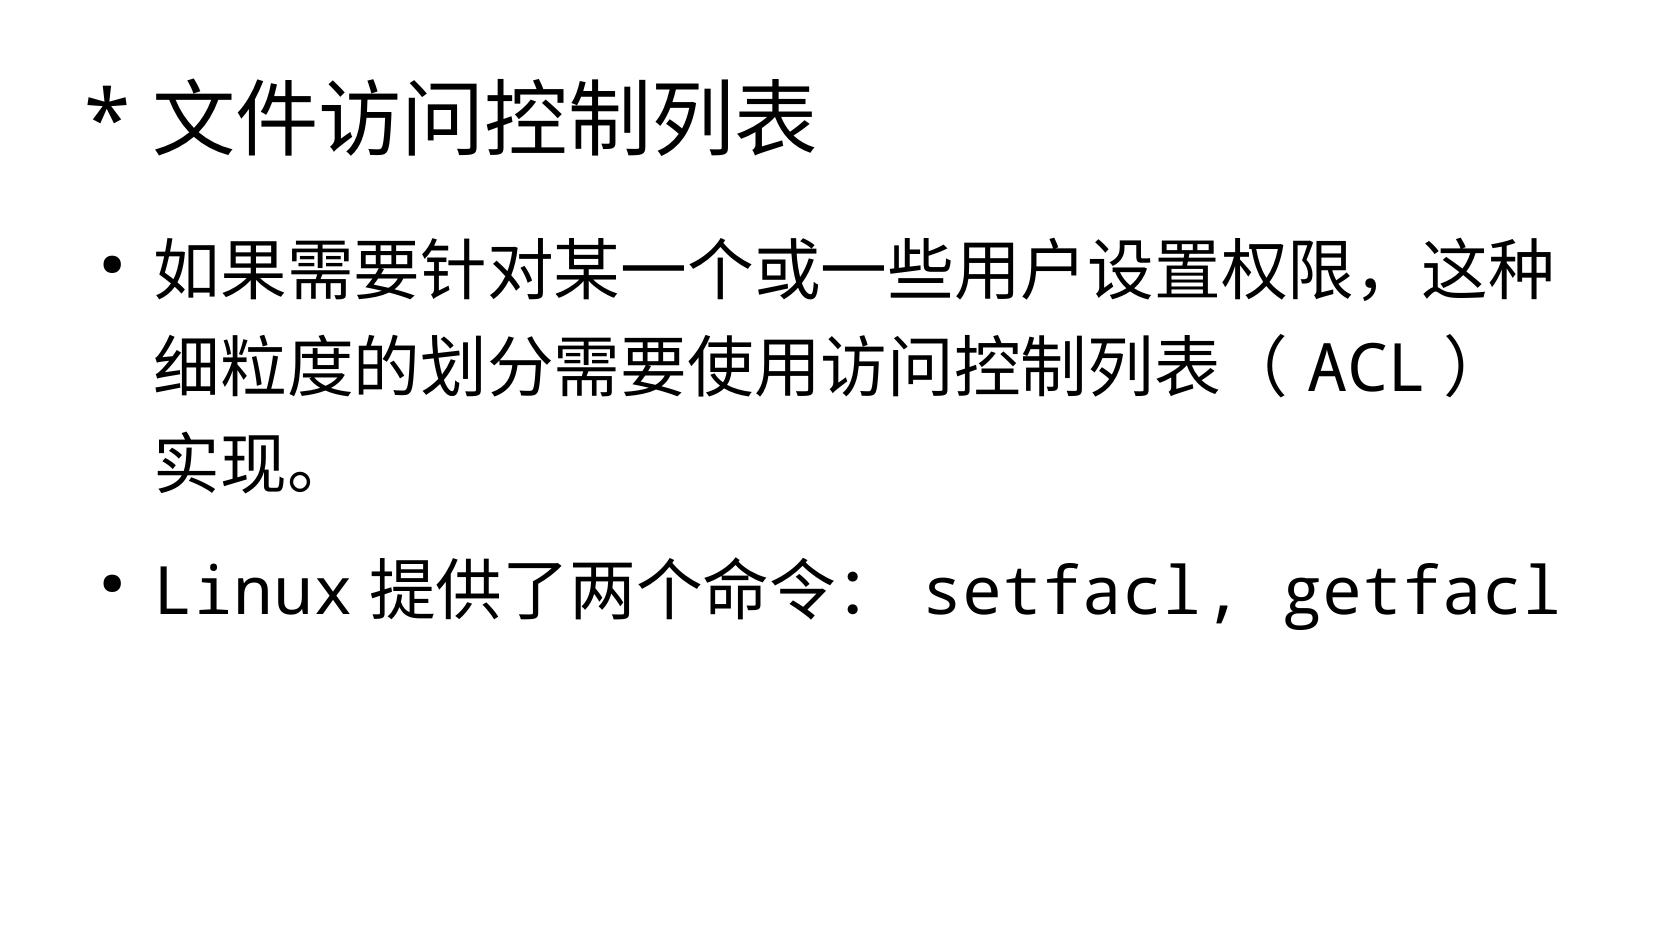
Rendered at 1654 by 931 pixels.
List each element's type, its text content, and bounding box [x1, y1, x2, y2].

title *文件访问控制列表 [82, 37, 1571, 189]
list 如果需要针对某一个或一些用户设置权限，这种细粒度的划分需要使用访问控制列表（ACL）实现。 Linux提供了两个命令：setfacl, getfacl [82, 217, 1571, 758]
